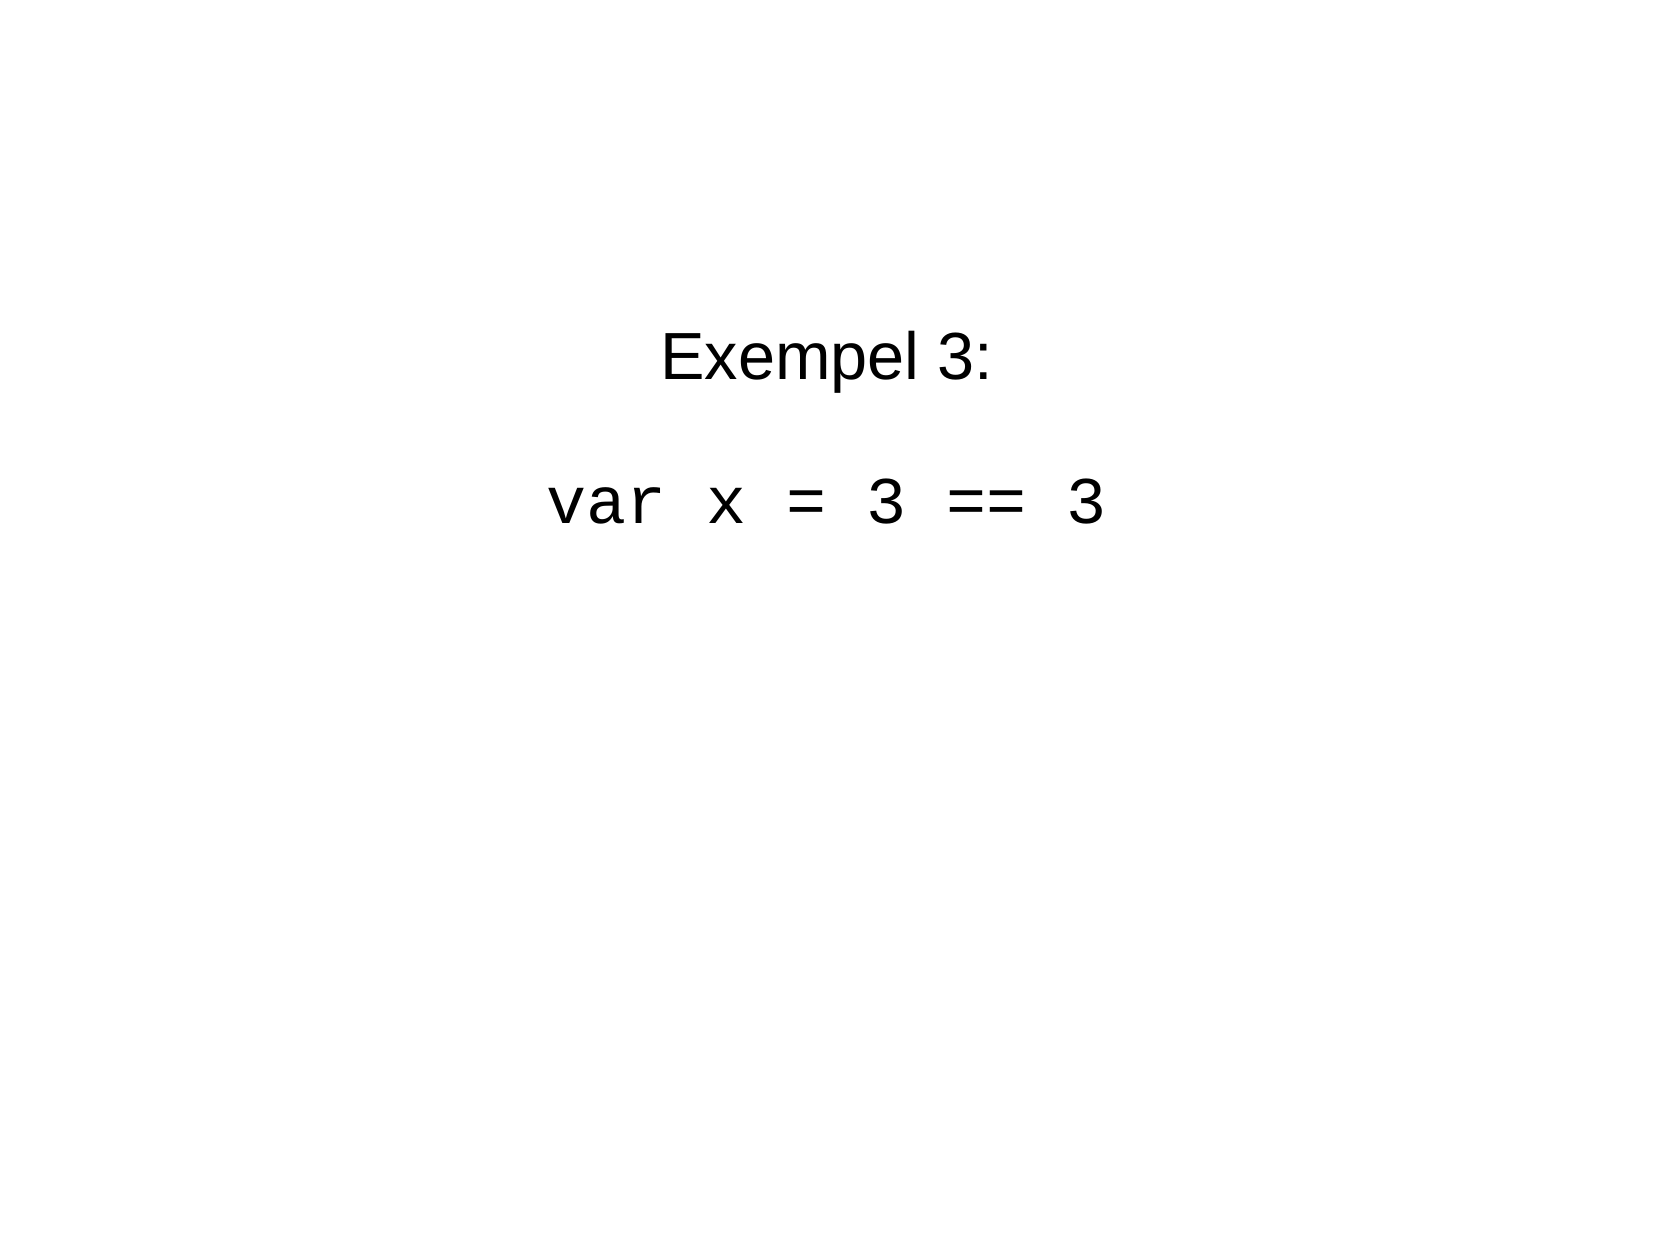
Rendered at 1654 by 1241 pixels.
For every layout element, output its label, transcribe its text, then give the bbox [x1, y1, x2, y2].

subtitle Exempel 3: var x = 3 == 3 [283, 318, 1371, 1010]
